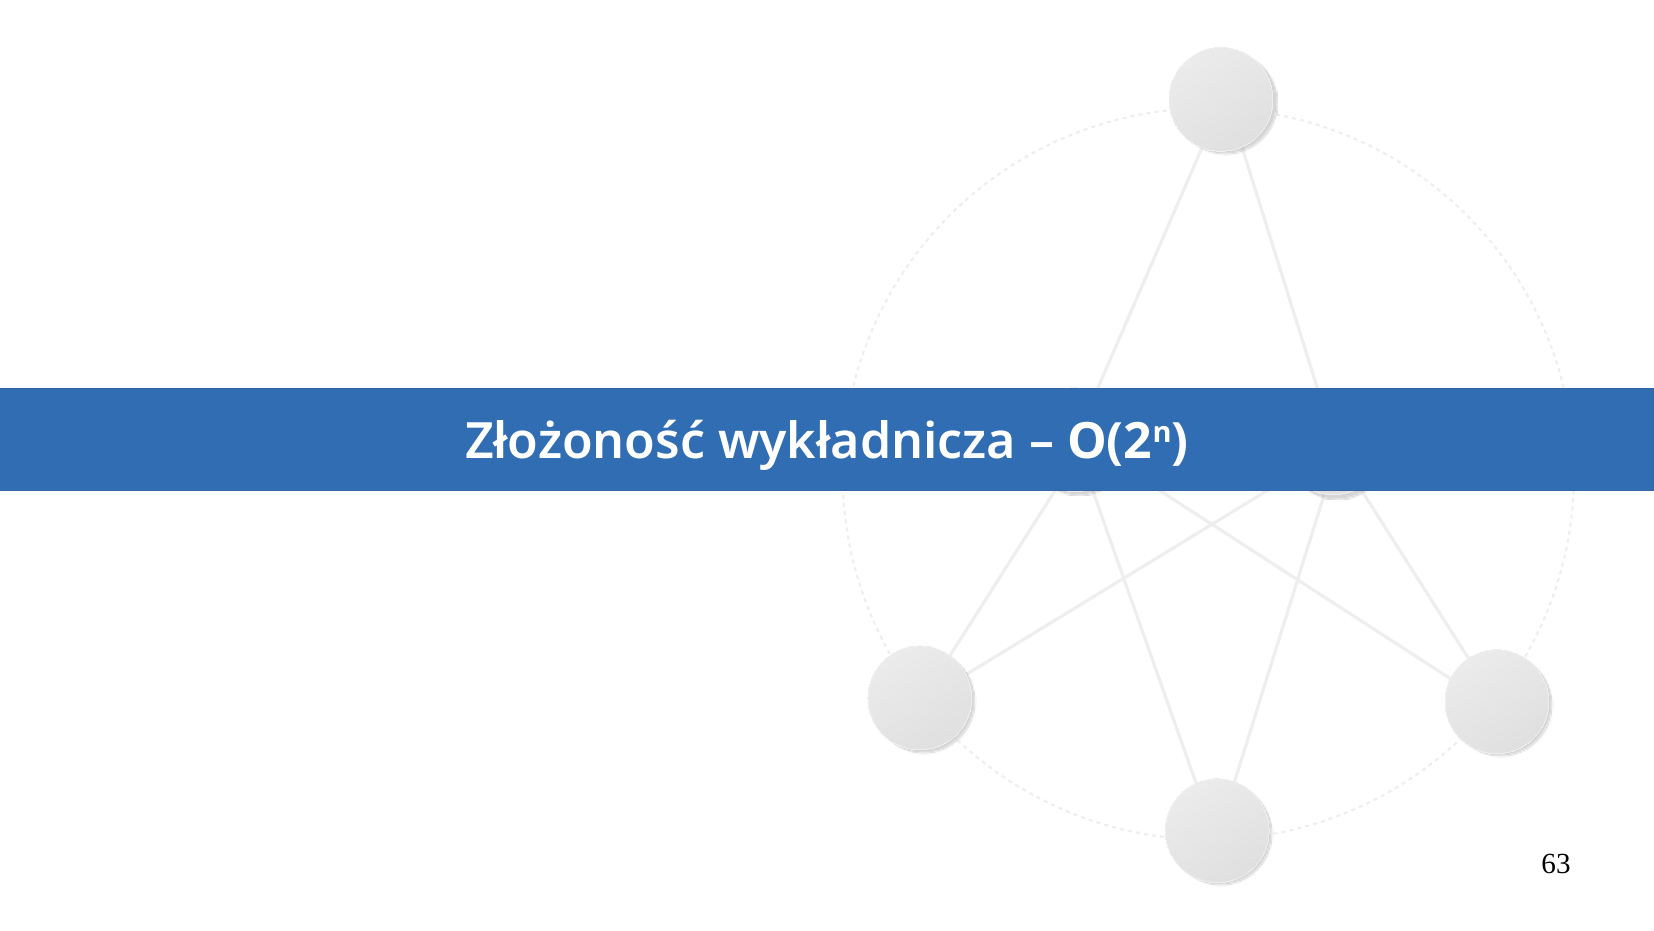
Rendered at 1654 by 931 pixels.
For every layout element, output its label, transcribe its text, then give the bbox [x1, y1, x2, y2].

text_box [1445, 649, 1549, 754]
text_box [1313, 491, 1353, 495]
text_box [867, 645, 972, 750]
text_box [1165, 778, 1270, 883]
text_box [1169, 47, 1273, 152]
text_box Złożoność wykładnicza – O(2n) [0, 388, 1654, 491]
